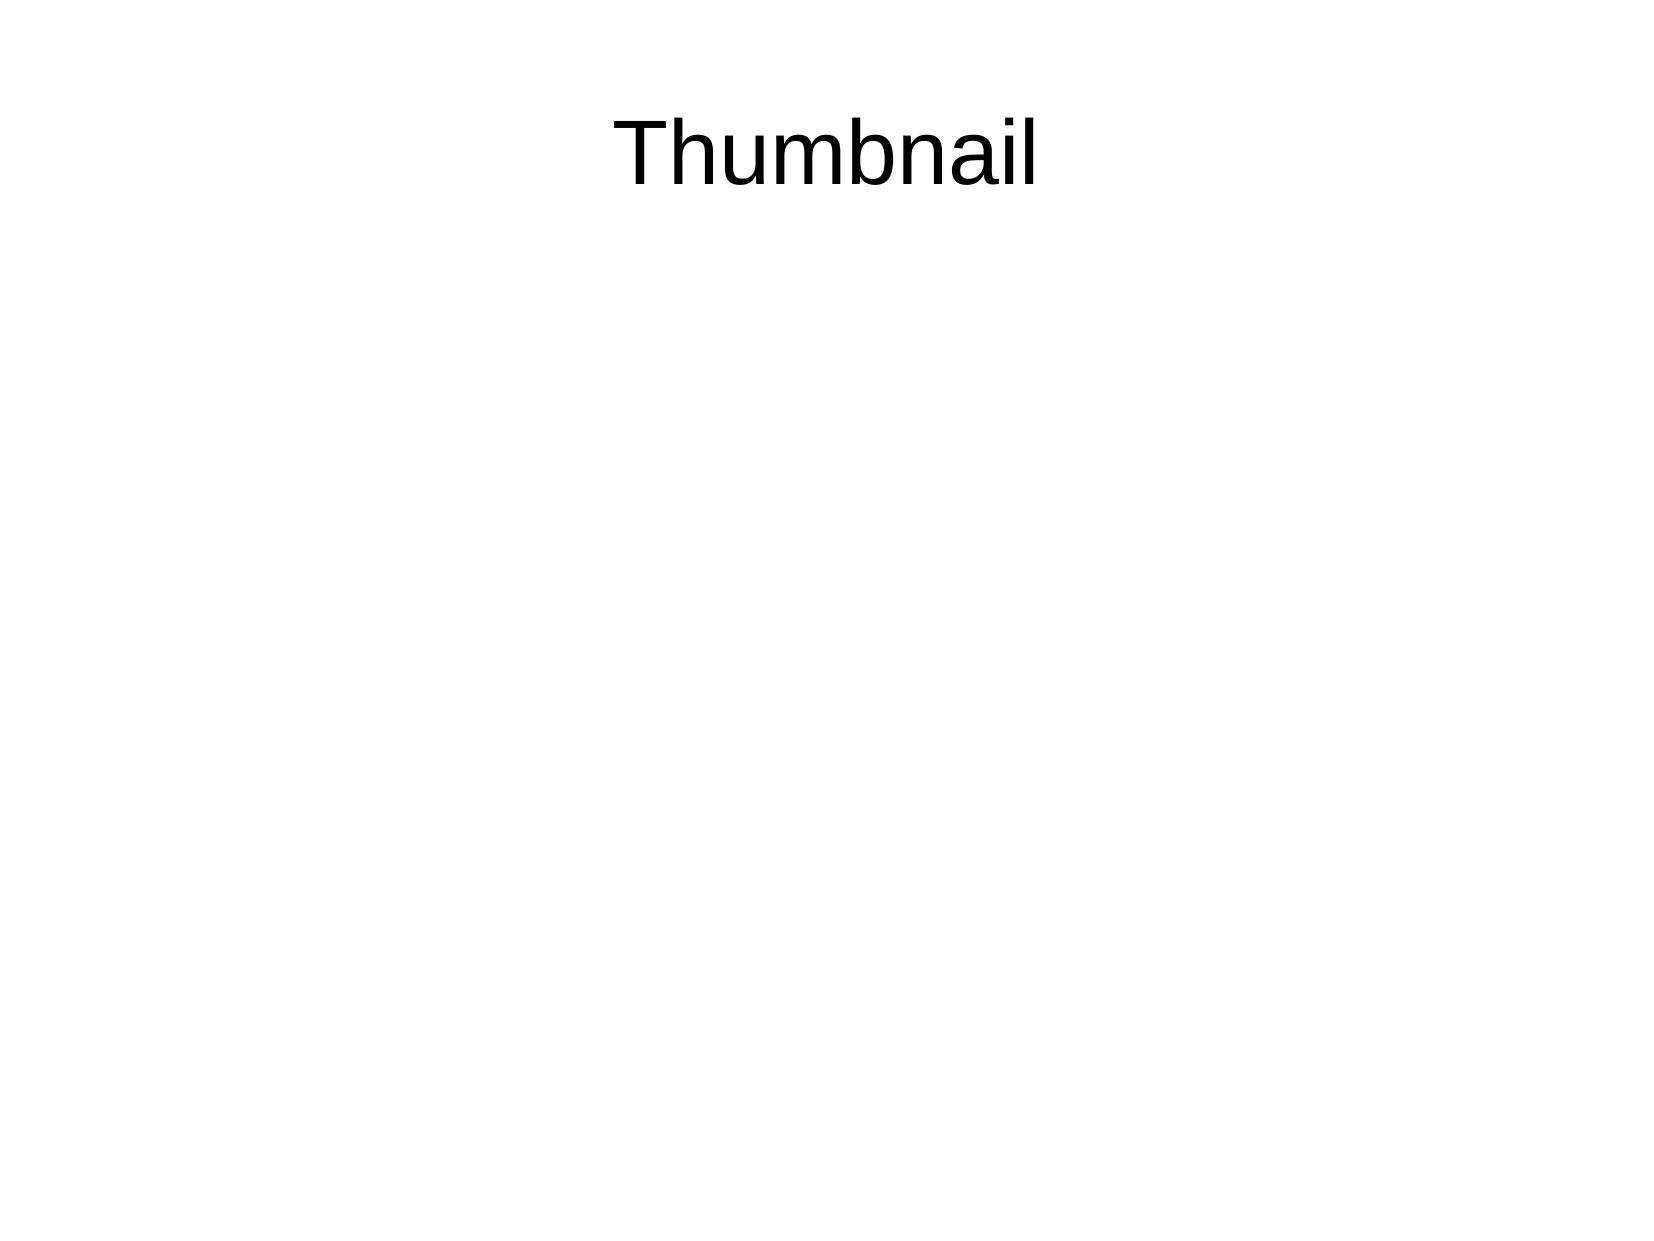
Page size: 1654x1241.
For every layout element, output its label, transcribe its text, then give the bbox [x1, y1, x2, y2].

title Thumbnail [82, 49, 1571, 257]
